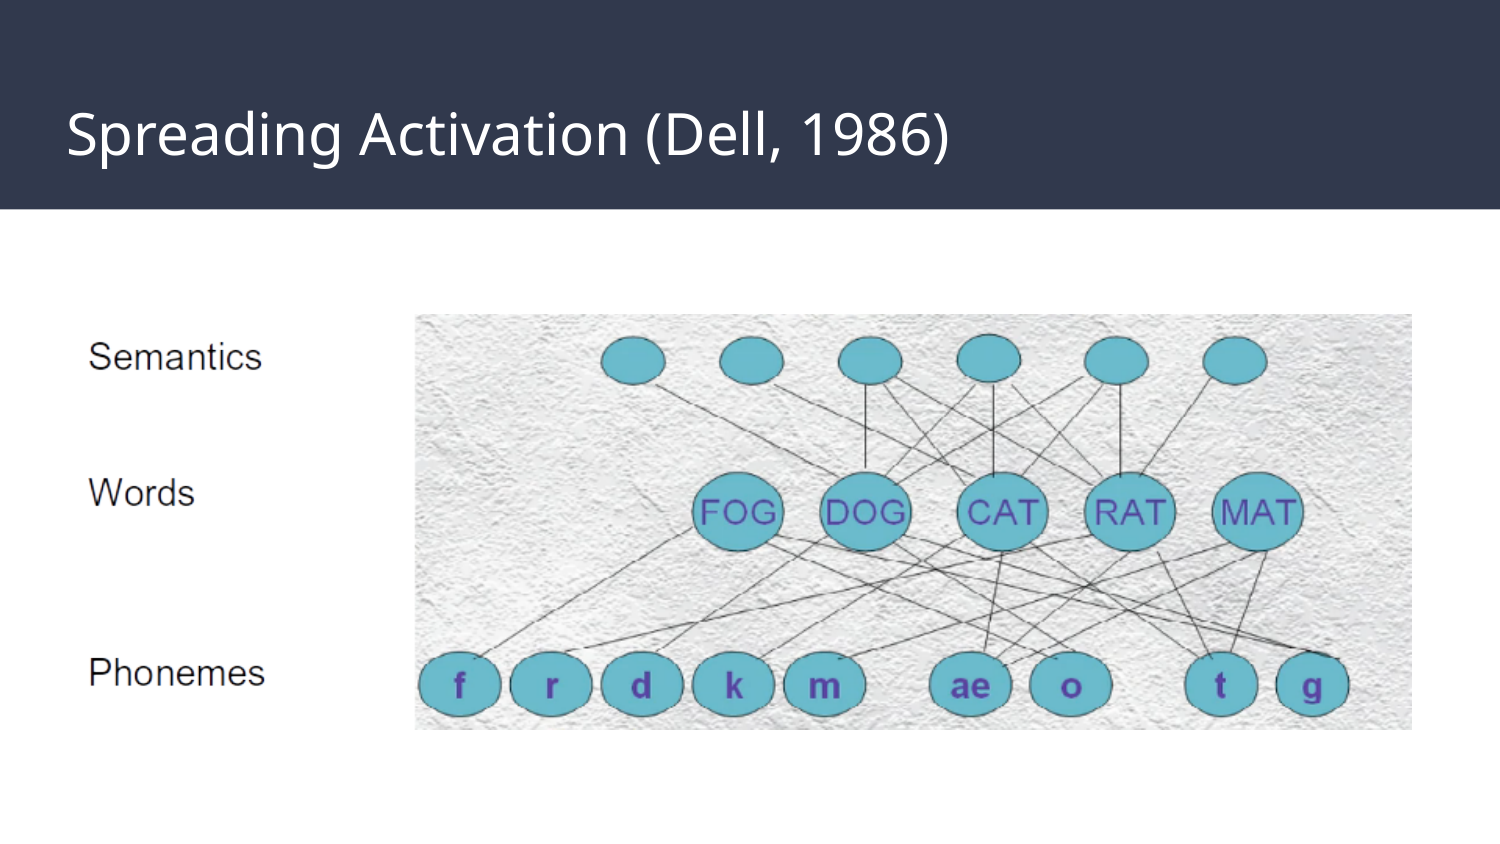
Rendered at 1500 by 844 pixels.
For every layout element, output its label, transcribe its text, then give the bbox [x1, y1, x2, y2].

title Spreading Activation (Dell, 1986) [51, 82, 1449, 185]
picture [88, 314, 1412, 730]
